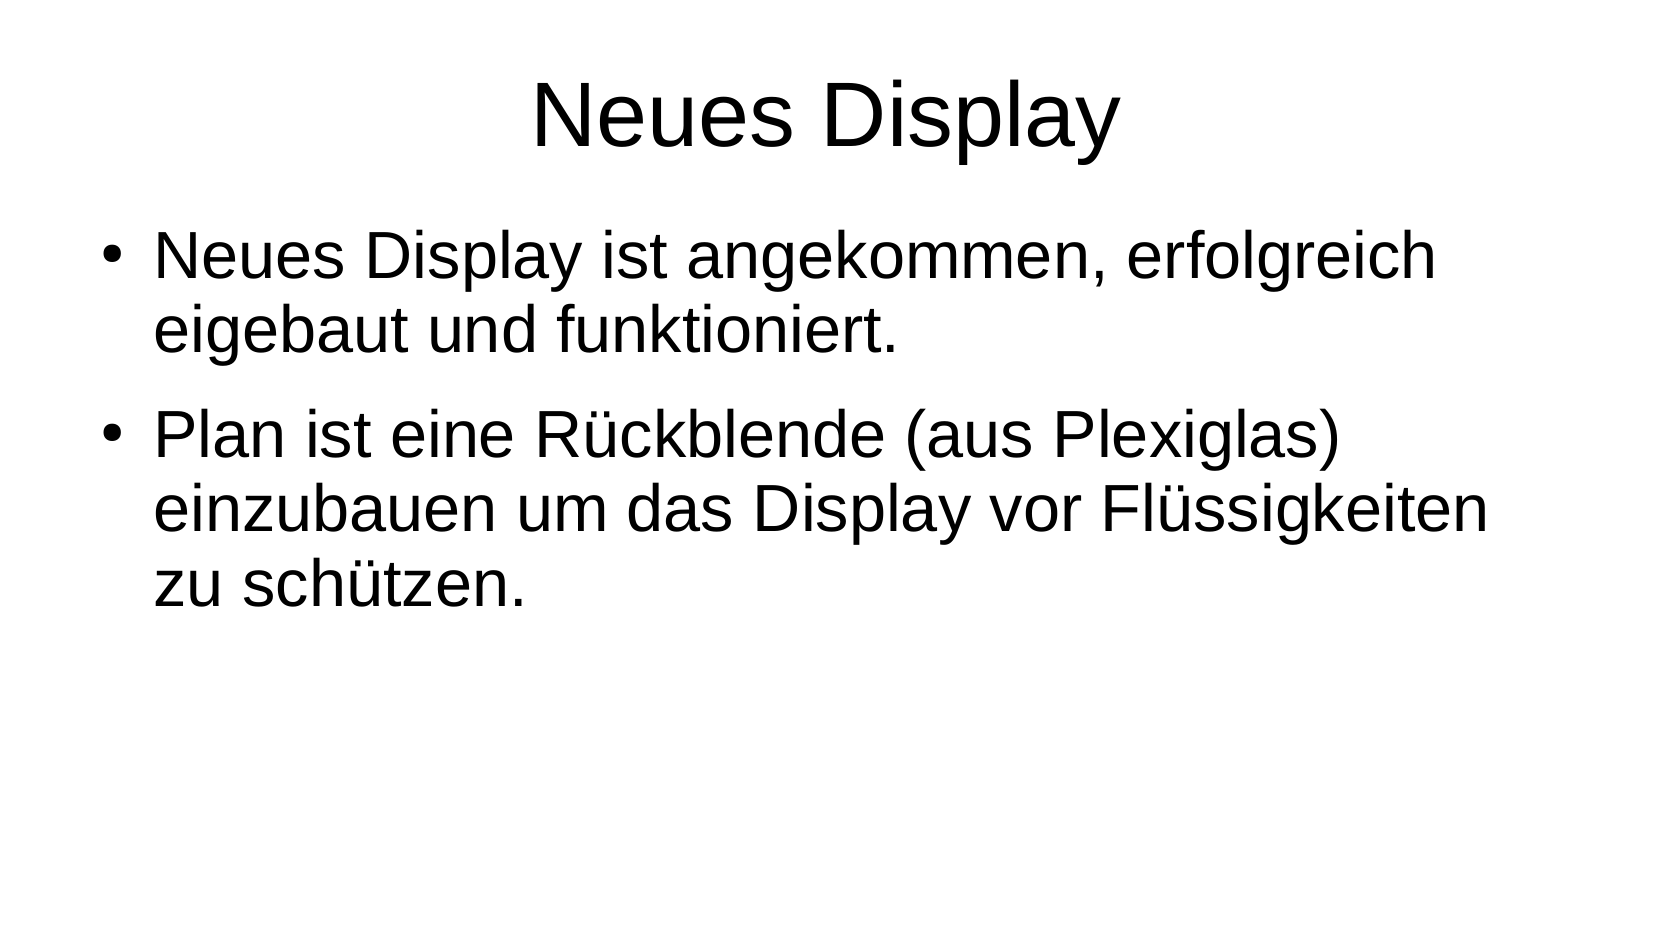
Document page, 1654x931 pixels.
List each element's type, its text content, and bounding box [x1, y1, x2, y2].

list Neues Display ist angekommen, erfolgreich eigebaut und funktioniert. Plan ist eine Rückblende (aus Plexiglas) einzubauen um das Display vor Flüssigkeiten zu schützen. [82, 217, 1571, 758]
title Neues Display [82, 37, 1571, 193]
